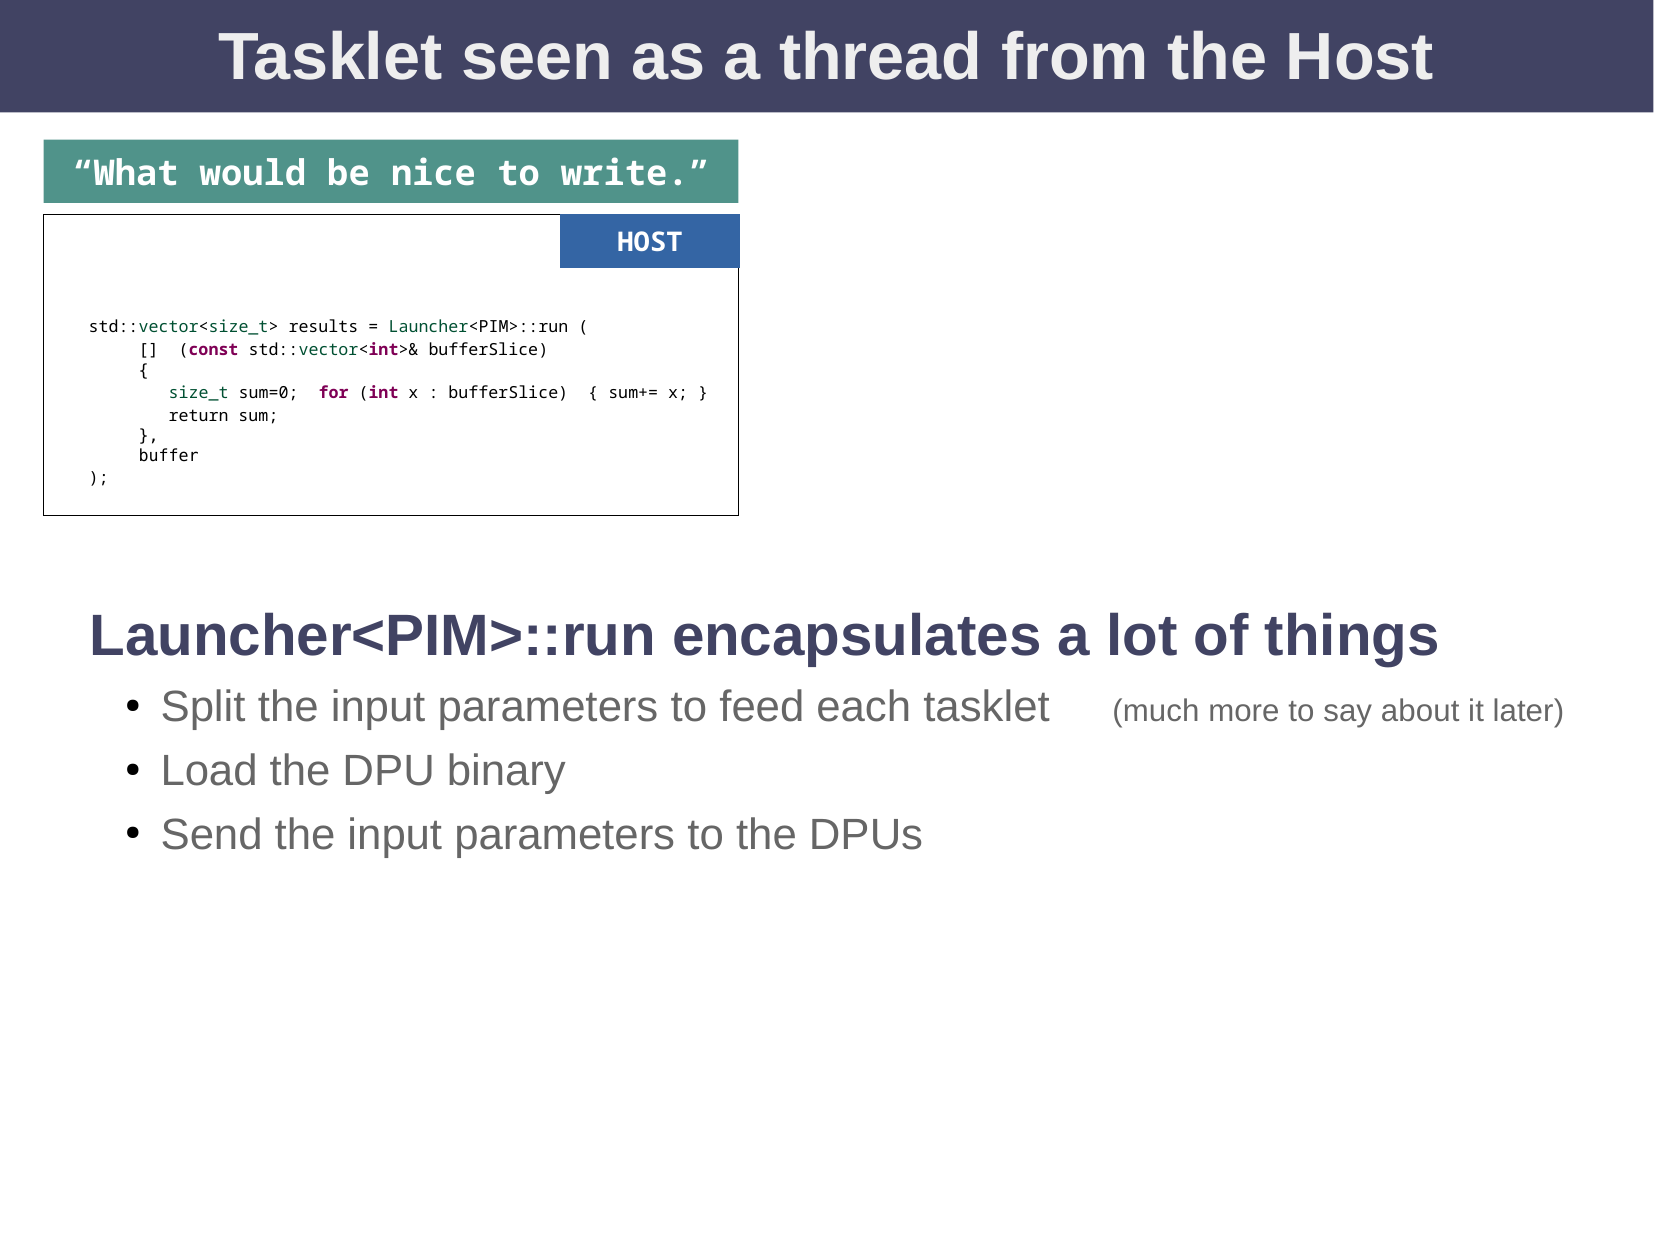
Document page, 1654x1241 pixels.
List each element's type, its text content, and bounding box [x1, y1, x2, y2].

text_box Tasklet seen as a thread from the Host [0, 0, 1654, 113]
text_box std::vector<size_t> results = Launcher<PIM>::run ( [] (const std::vector<int>& bufferSlice) { size_t sum=0; for (int x : bufferSlice) { sum+= x; } return sum; }, buffer ); [43, 214, 739, 516]
text_box “What would be nice to write.” [43, 139, 739, 203]
text_box Launcher<PIM>::run encapsulates a lot of things Split the input parameters to feed each tasklet (much more to say about it later) Load the DPU binary Send the input parameters to the DPUs [75, 595, 1619, 1093]
text_box HOST [560, 214, 740, 268]
